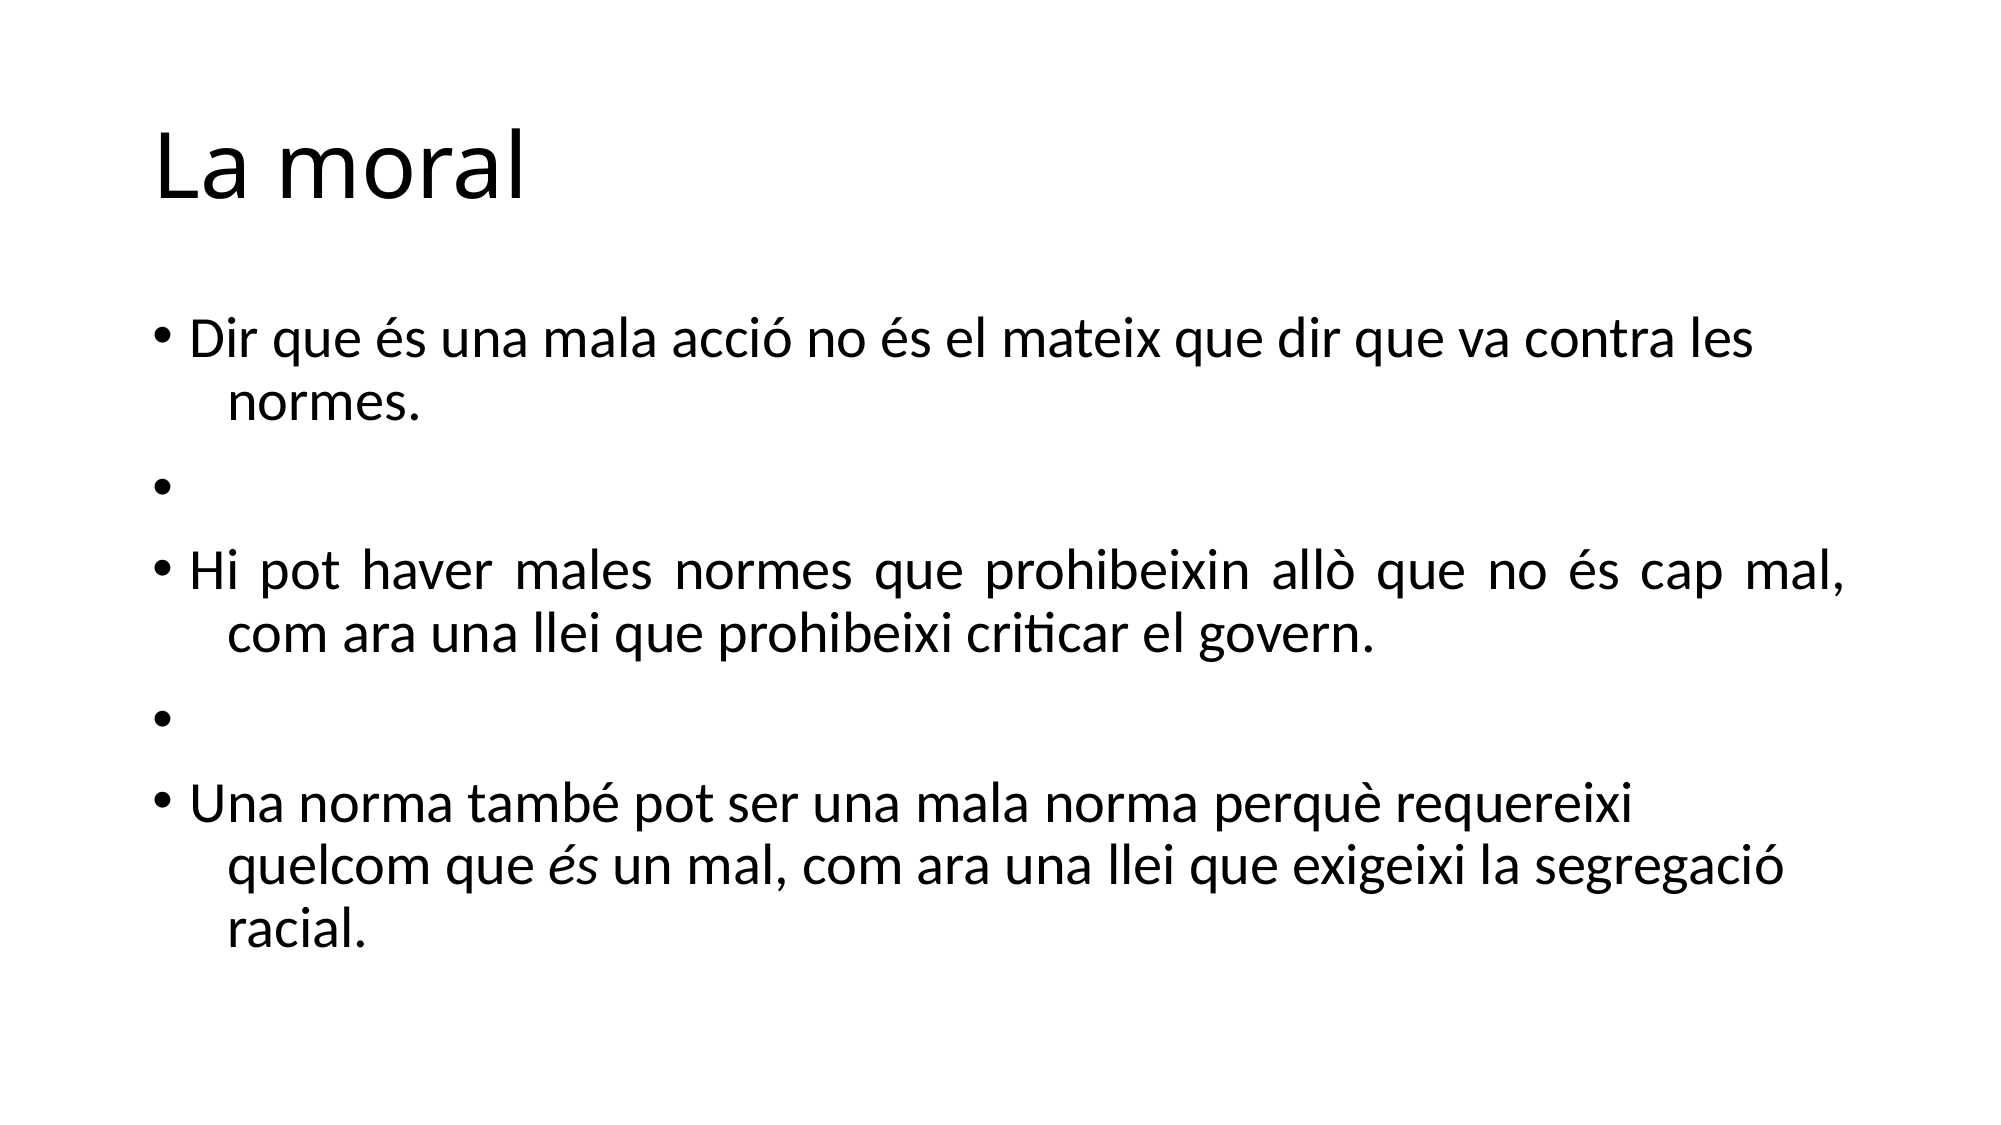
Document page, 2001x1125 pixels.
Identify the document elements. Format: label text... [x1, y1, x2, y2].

title La moral [137, 59, 1863, 278]
list Dir que és una mala acció no és el mateix que dir que va contra les normes. Hi pot haver males normes que prohibeixin allò que no és cap mal, com ara una llei que prohibeixi criticar el govern. Una norma també pot ser una mala norma perquè requereixi quelcom que és un mal, com ara una llei que exigeixi la segregació racial. [137, 299, 1863, 1014]
